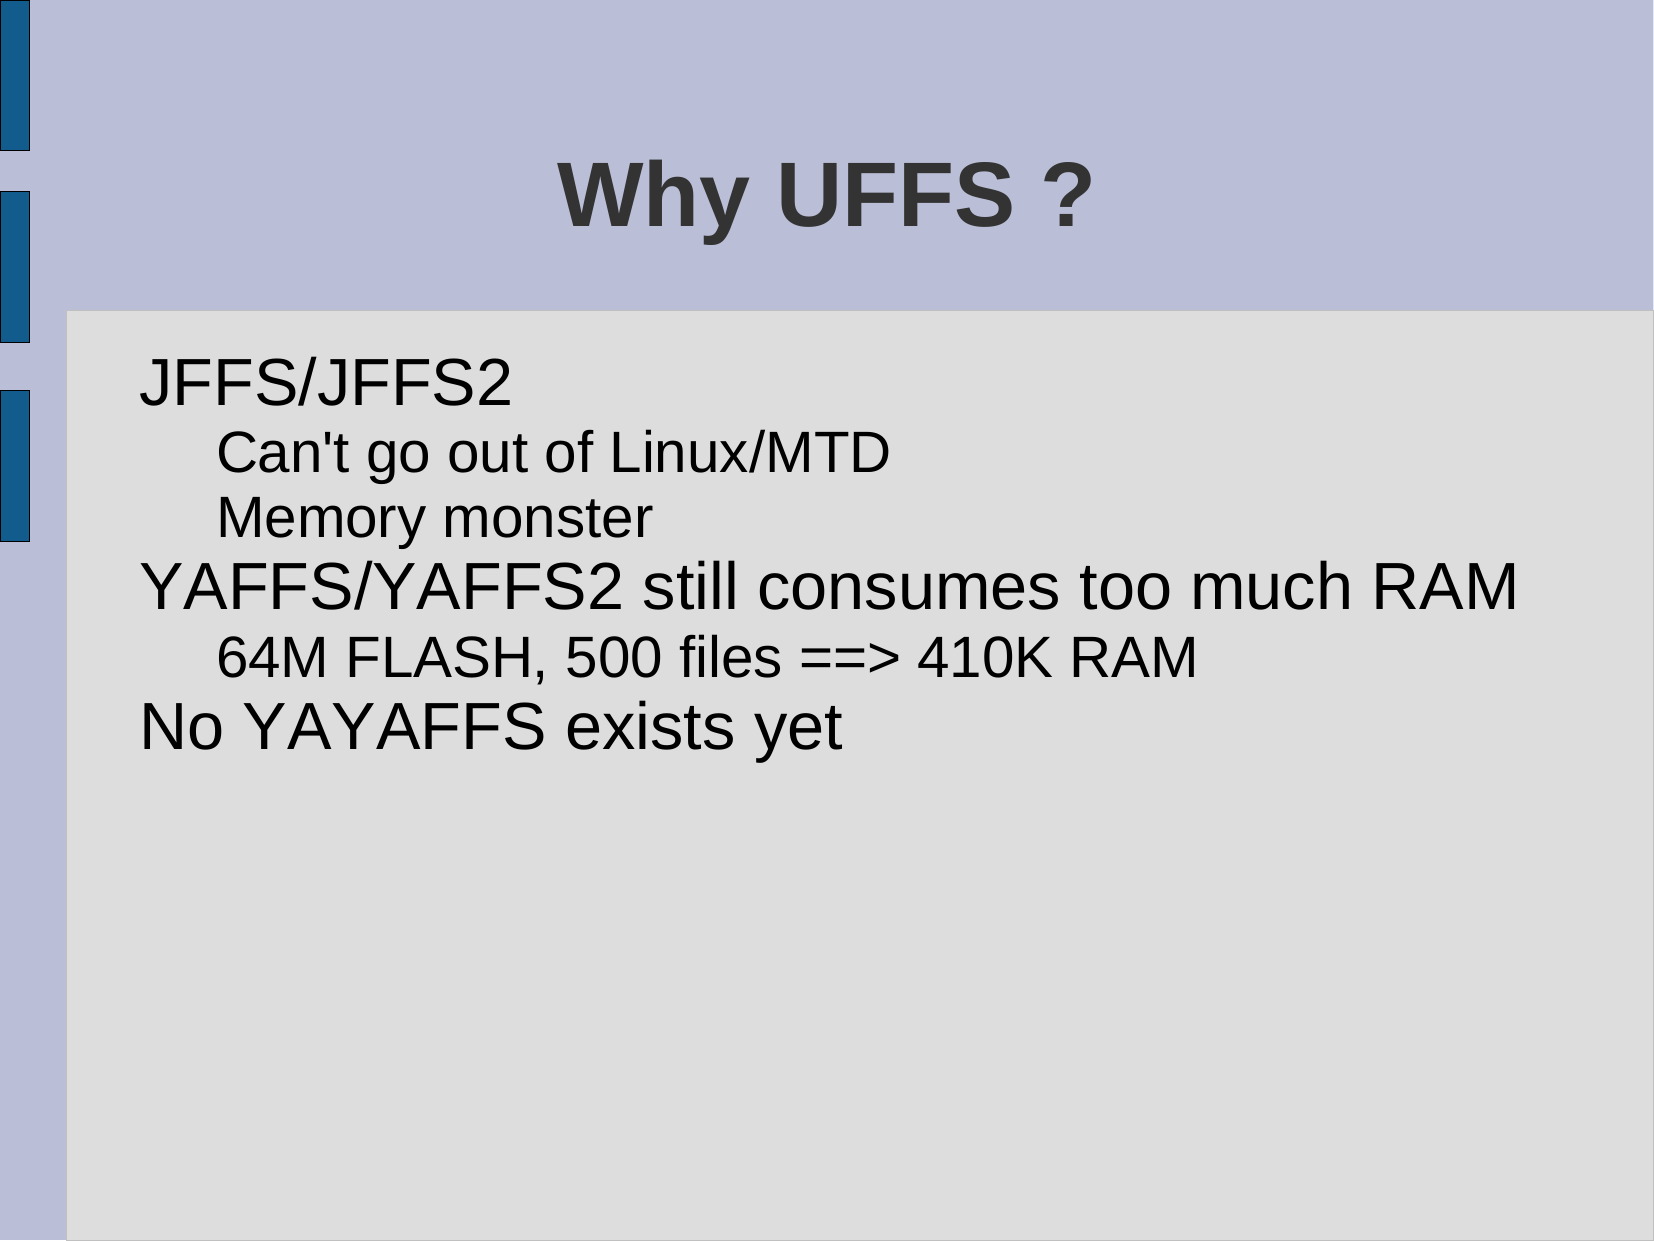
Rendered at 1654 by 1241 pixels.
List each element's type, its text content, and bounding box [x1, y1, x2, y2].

title Why UFFS ? [121, 91, 1534, 299]
list JFFS/JFFS2 Can't go out of Linux/MTD Memory monster YAFFS/YAFFS2 still consumes too much RAM 64M FLASH, 500 files ==> 410K RAM No YAYAFFS exists yet [121, 344, 1534, 1127]
